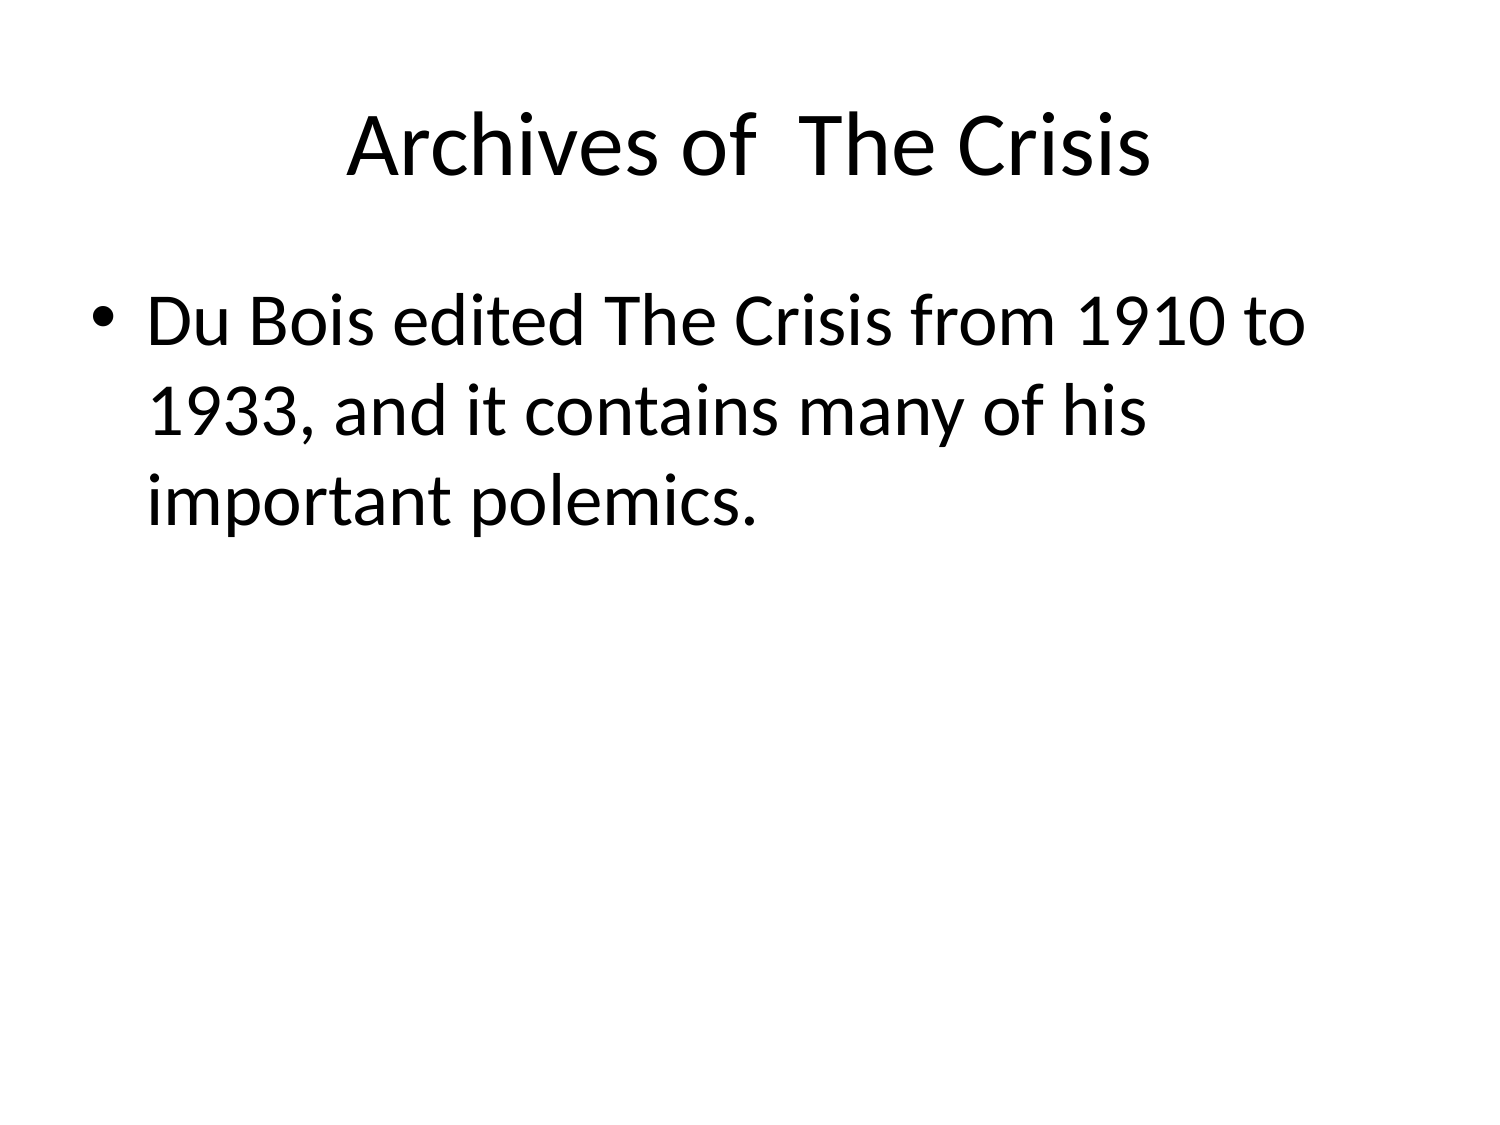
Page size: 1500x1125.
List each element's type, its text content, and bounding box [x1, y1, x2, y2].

list Du Bois edited The Crisis from 1910 to 1933, and it contains many of his important polemics. [75, 262, 1425, 1005]
title Archives of The Crisis [75, 45, 1425, 233]
